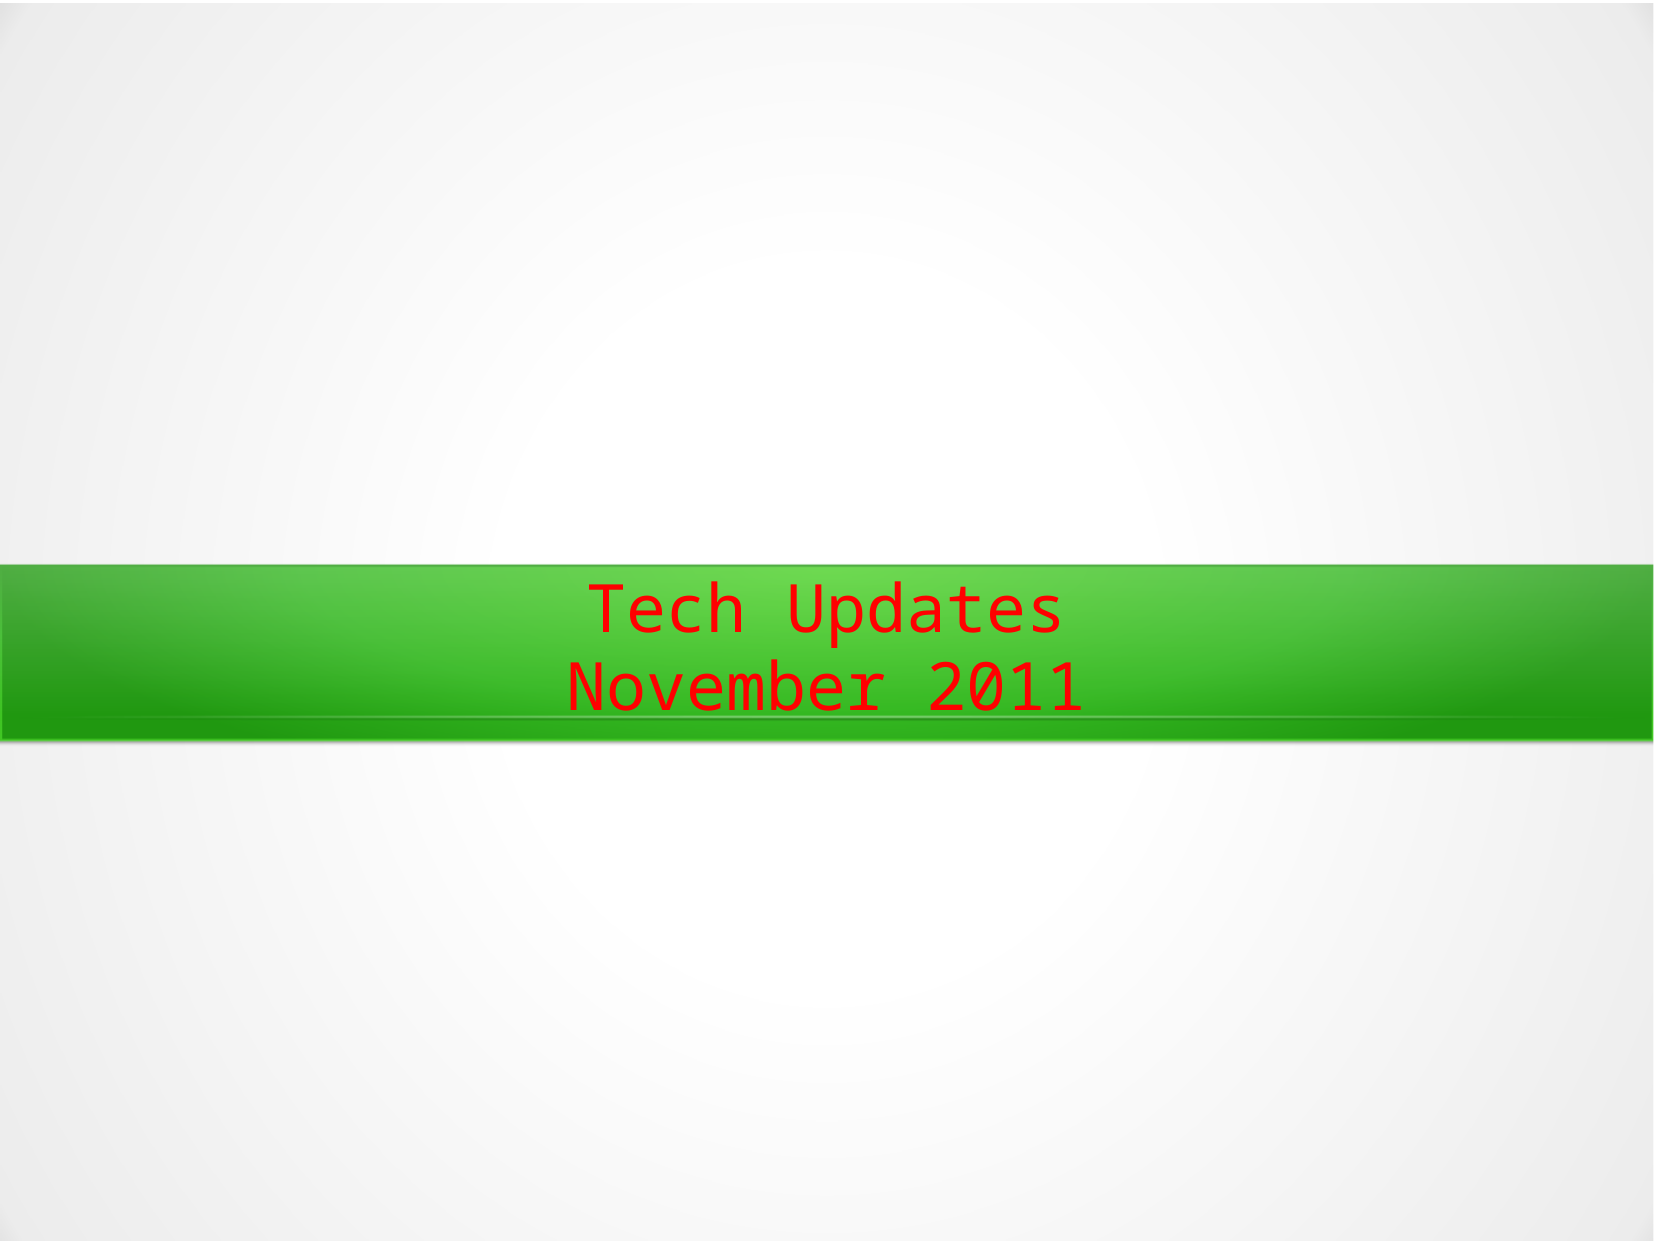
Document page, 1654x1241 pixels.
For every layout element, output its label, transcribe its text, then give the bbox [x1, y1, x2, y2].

title Tech Updates November 2011 [82, 567, 1571, 727]
picture [0, 3, 1654, 1241]
